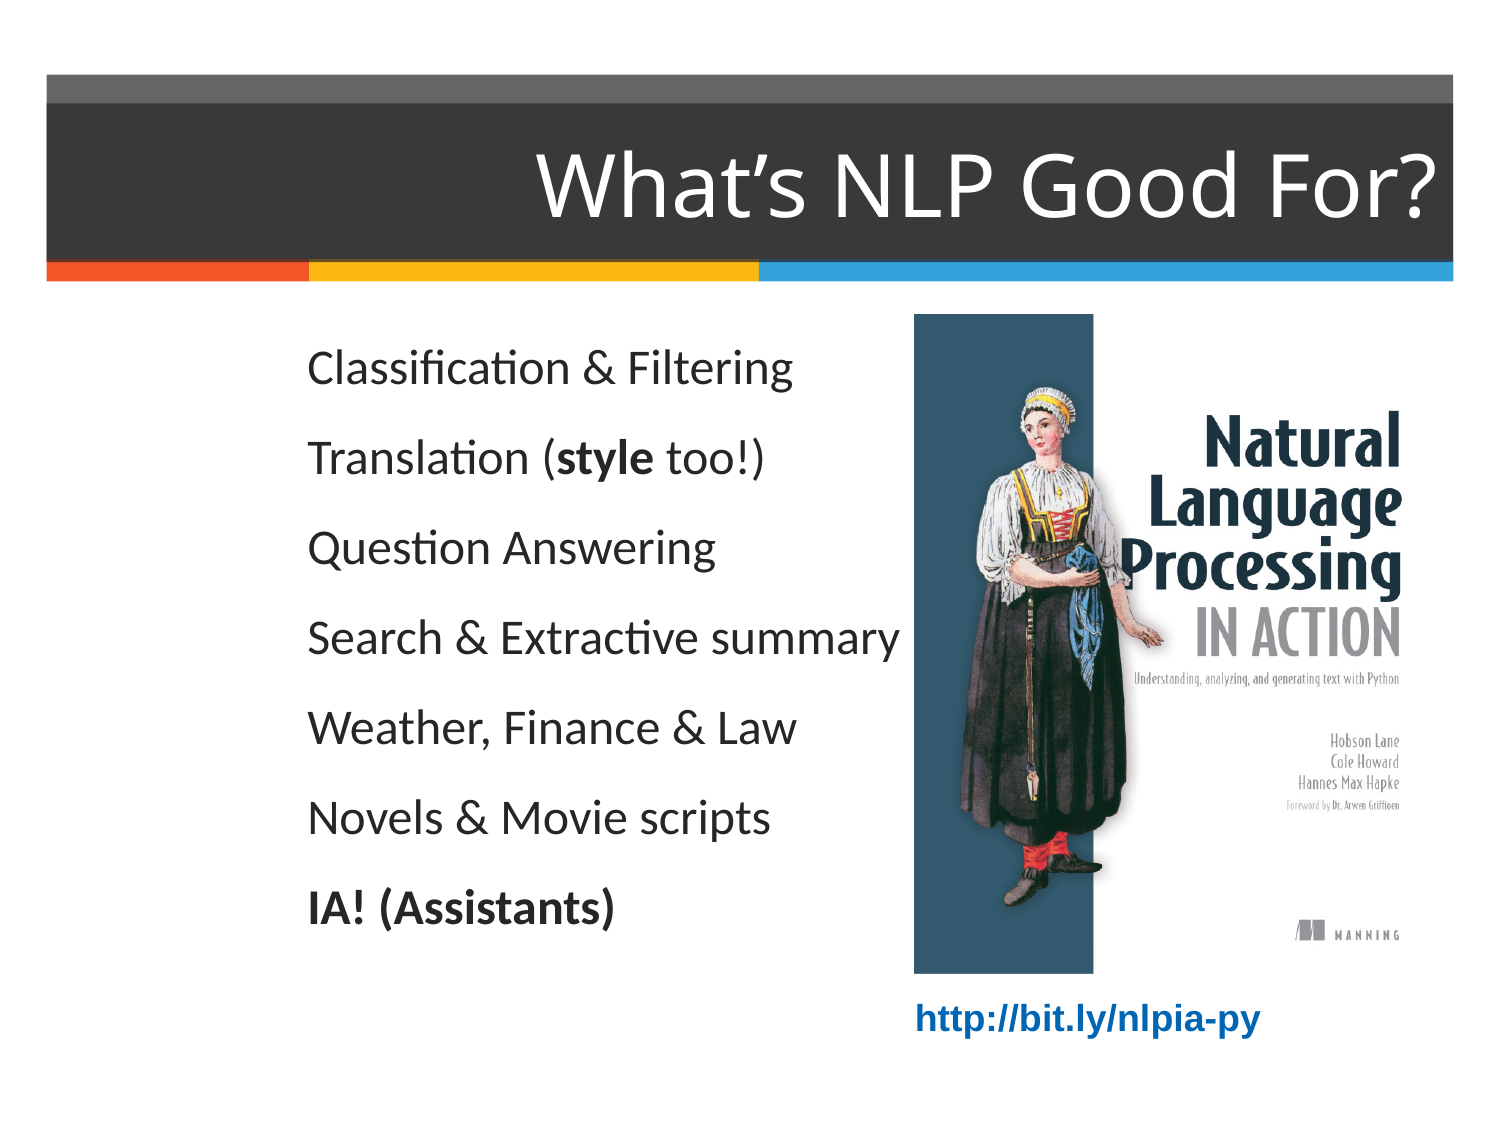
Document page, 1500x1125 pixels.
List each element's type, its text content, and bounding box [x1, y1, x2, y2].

text_box http://bit.ly/nlpia-py [900, 990, 1340, 1089]
list Classification & Filtering Translation (style too!) Question Answering Search & Extractive summary Weather, Finance & Law Novels & Movie scripts IA! (Assistants) [292, 296, 1454, 1040]
title What’s NLP Good For? [46, 103, 1454, 263]
picture [914, 314, 1441, 974]
